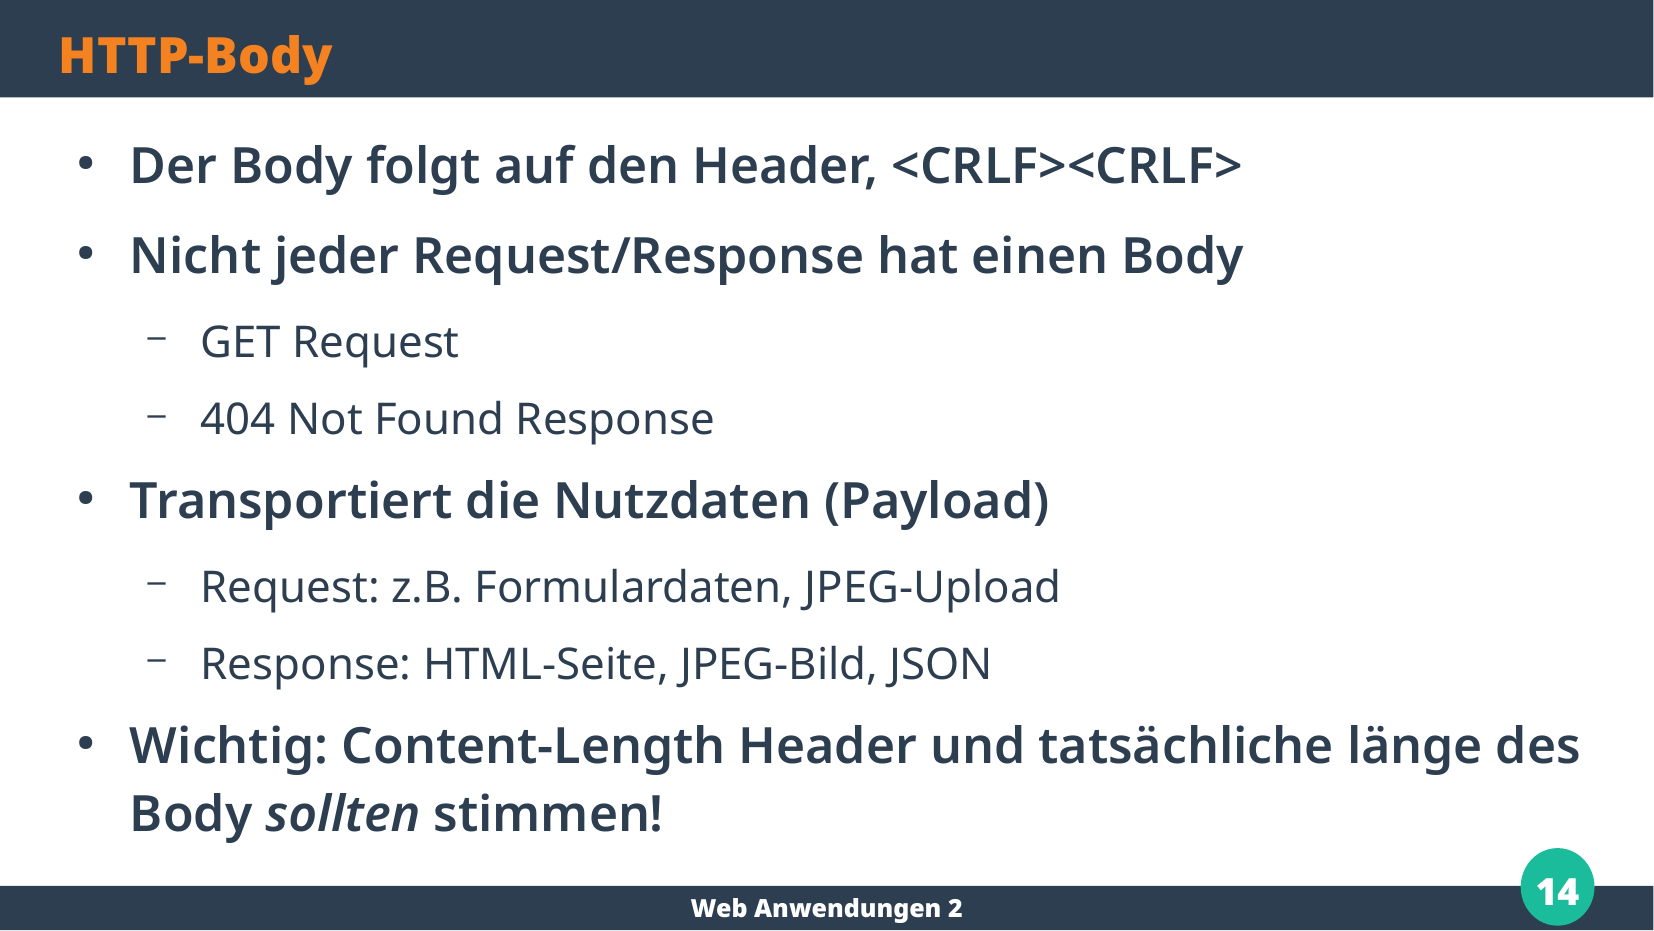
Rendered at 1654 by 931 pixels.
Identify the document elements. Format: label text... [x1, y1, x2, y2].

list Der Body folgt auf den Header, <CRLF><CRLF> Nicht jeder Request/Response hat einen Body GET Request 404 Not Found Response Transportiert die Nutzdaten (Payload) Request: z.B. Formulardaten, JPEG-Upload Response: HTML-Seite, JPEG-Bild, JSON Wichtig: Content-Length Header und tatsächliche länge des Body sollten stimmen! [59, 129, 1595, 864]
title HTTP-Body [59, 8, 1595, 89]
